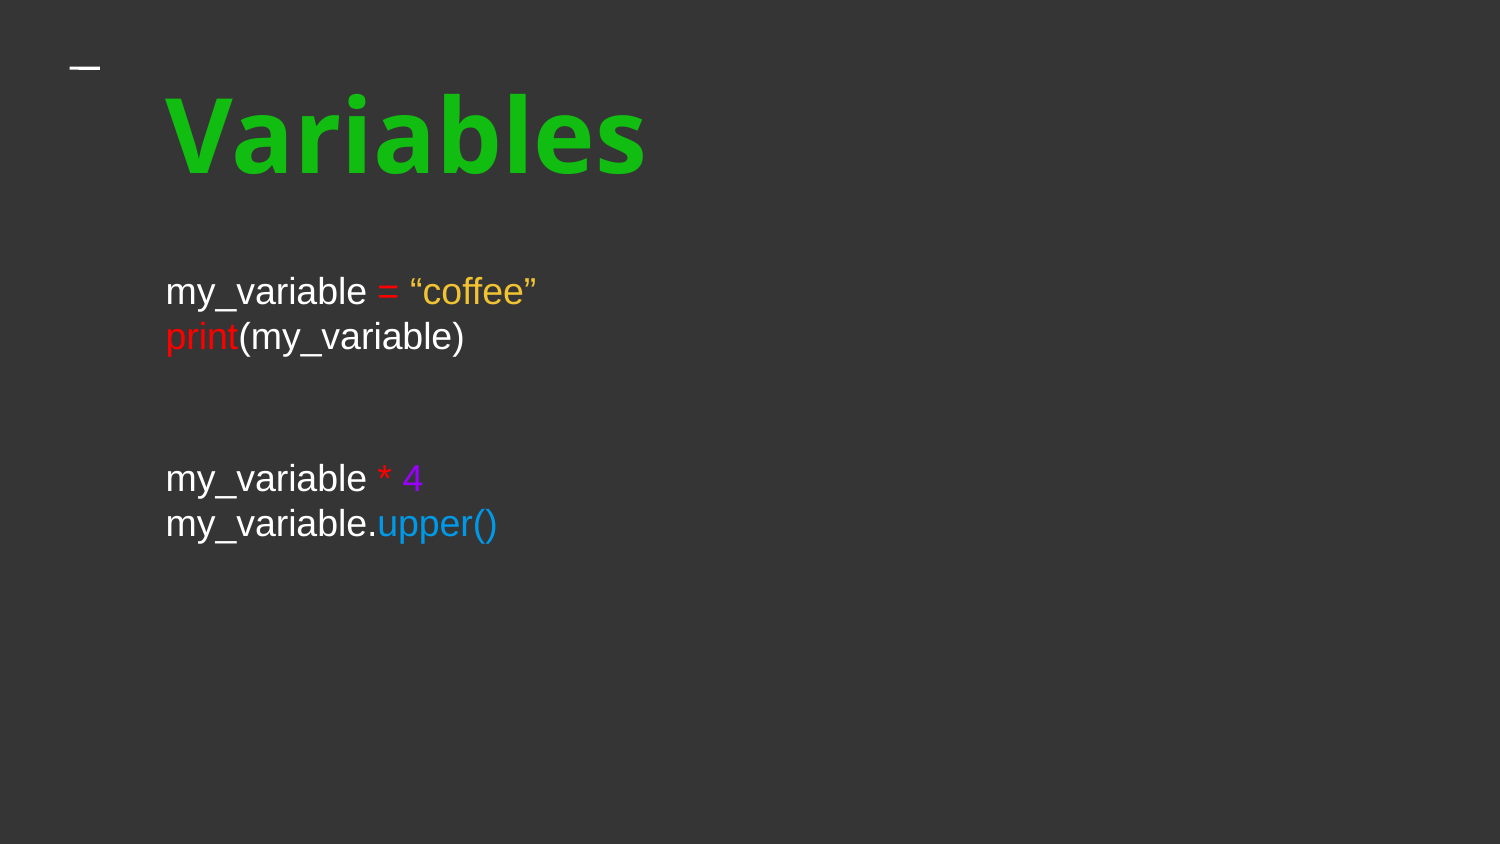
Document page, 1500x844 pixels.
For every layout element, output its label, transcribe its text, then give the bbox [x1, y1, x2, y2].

text_box my_variable = “coffee” print(my_variable) [150, 251, 1359, 415]
title Variables [150, 54, 1300, 227]
text_box my_variable * 4 my_variable.upper() [150, 439, 1359, 566]
